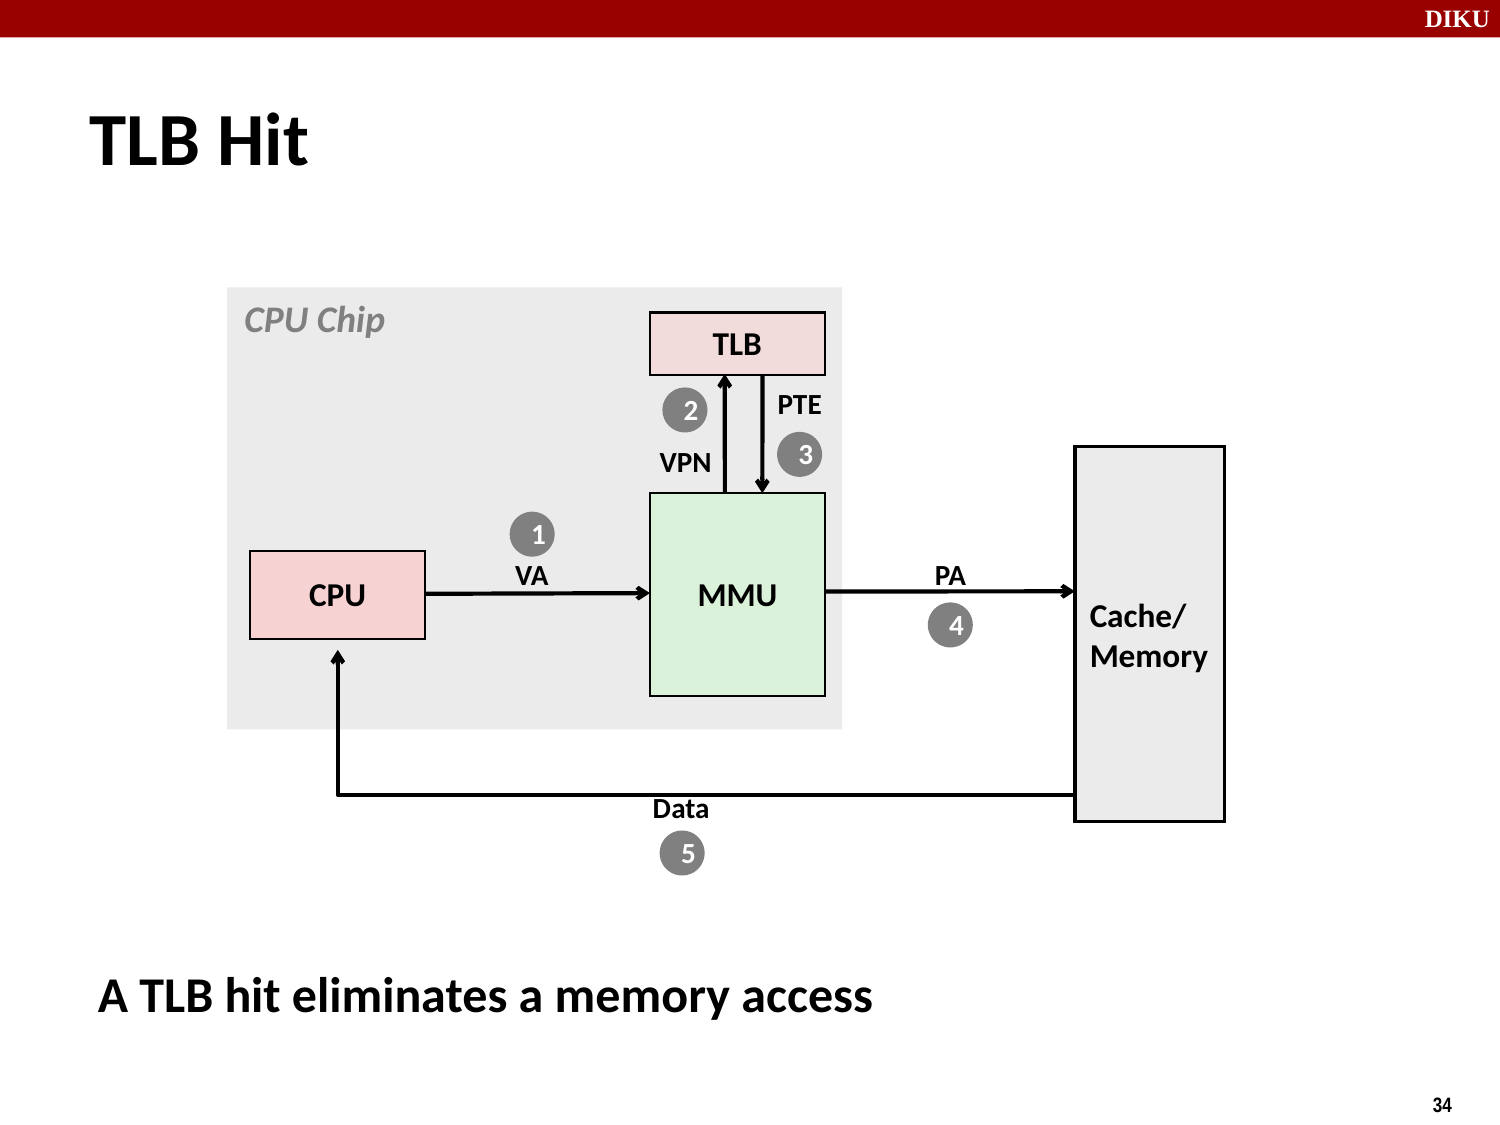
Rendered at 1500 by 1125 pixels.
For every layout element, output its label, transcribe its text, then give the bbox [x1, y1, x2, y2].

text_box CPU Chip [229, 287, 400, 348]
text_box 2 [662, 387, 708, 433]
text_box PA [919, 549, 981, 589]
text_box Data [637, 783, 725, 793]
text_box Cache/ Memory [1074, 446, 1225, 822]
text_box PA [919, 594, 981, 601]
text_box VA [500, 550, 564, 601]
text_box [727, 375, 761, 493]
text_box 3 [777, 431, 823, 477]
text_box PTE [765, 379, 837, 430]
text_box 5 [659, 830, 705, 876]
text_box Data [637, 797, 725, 834]
text_box A TLB hit eliminates a memory access [83, 955, 1263, 1050]
text_box VPN [644, 437, 727, 488]
text_box TLB [649, 312, 825, 375]
text_box TLB Hit [75, 71, 1500, 200]
text_box 4 [927, 602, 973, 648]
text_box CPU [250, 551, 426, 639]
text_box 1 [509, 511, 555, 557]
text_box MMU [650, 493, 826, 697]
text_box [227, 287, 843, 730]
